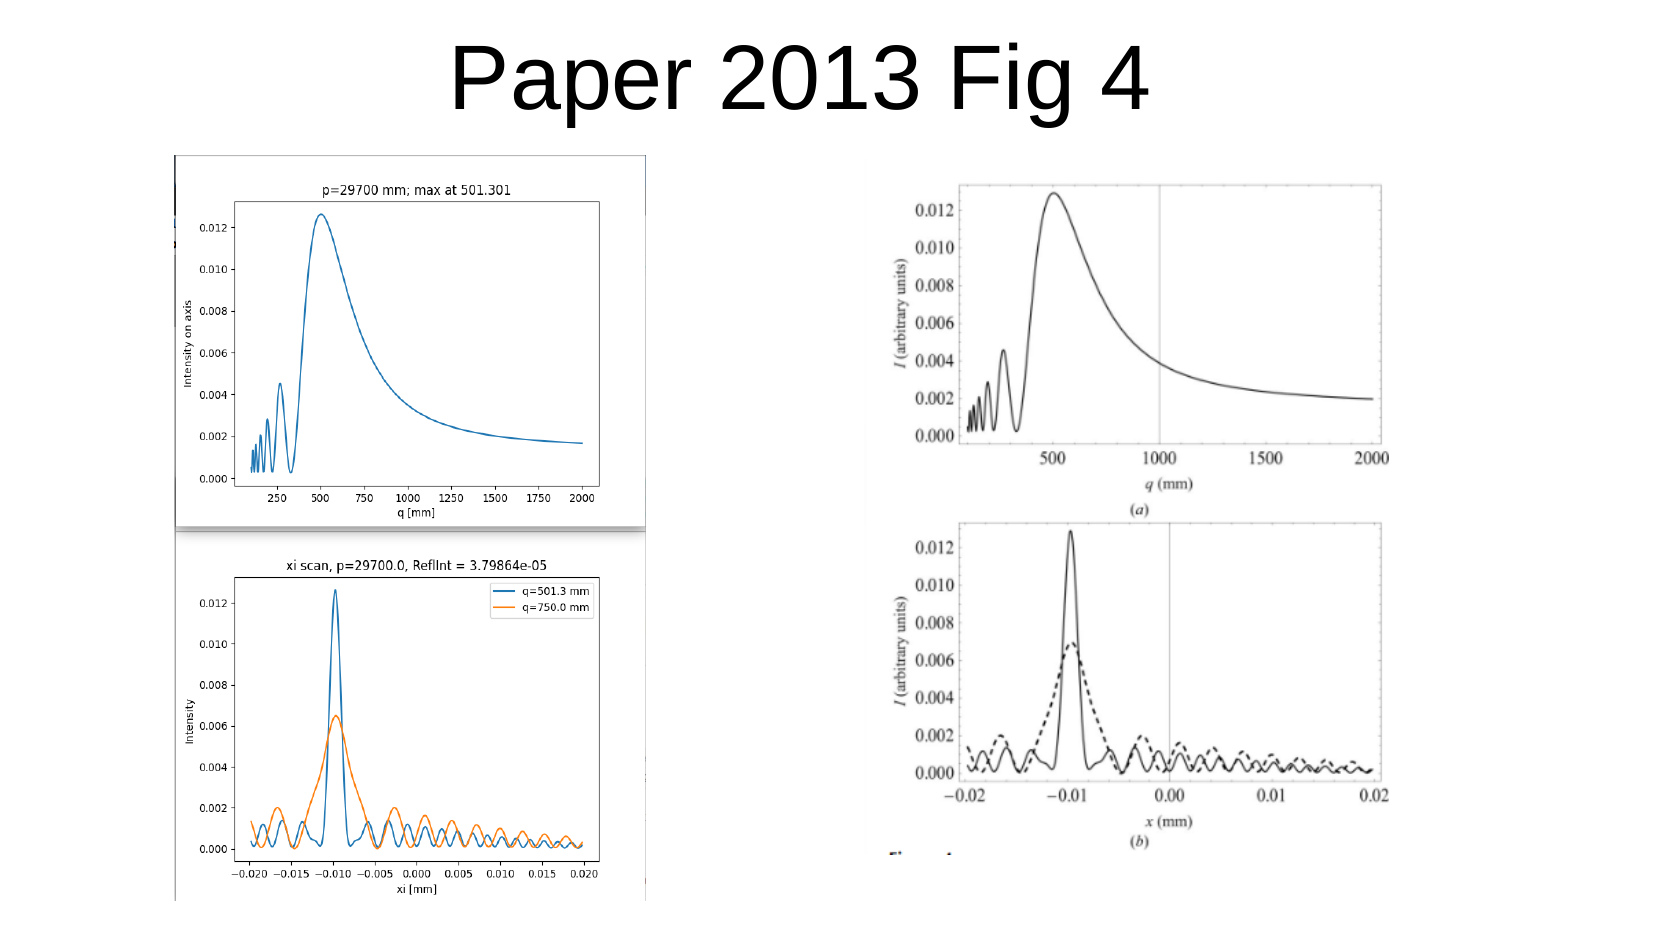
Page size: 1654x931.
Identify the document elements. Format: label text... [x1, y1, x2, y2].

picture [864, 159, 1411, 856]
title Paper 2013 Fig 4 [56, 0, 1546, 156]
picture [174, 155, 646, 901]
